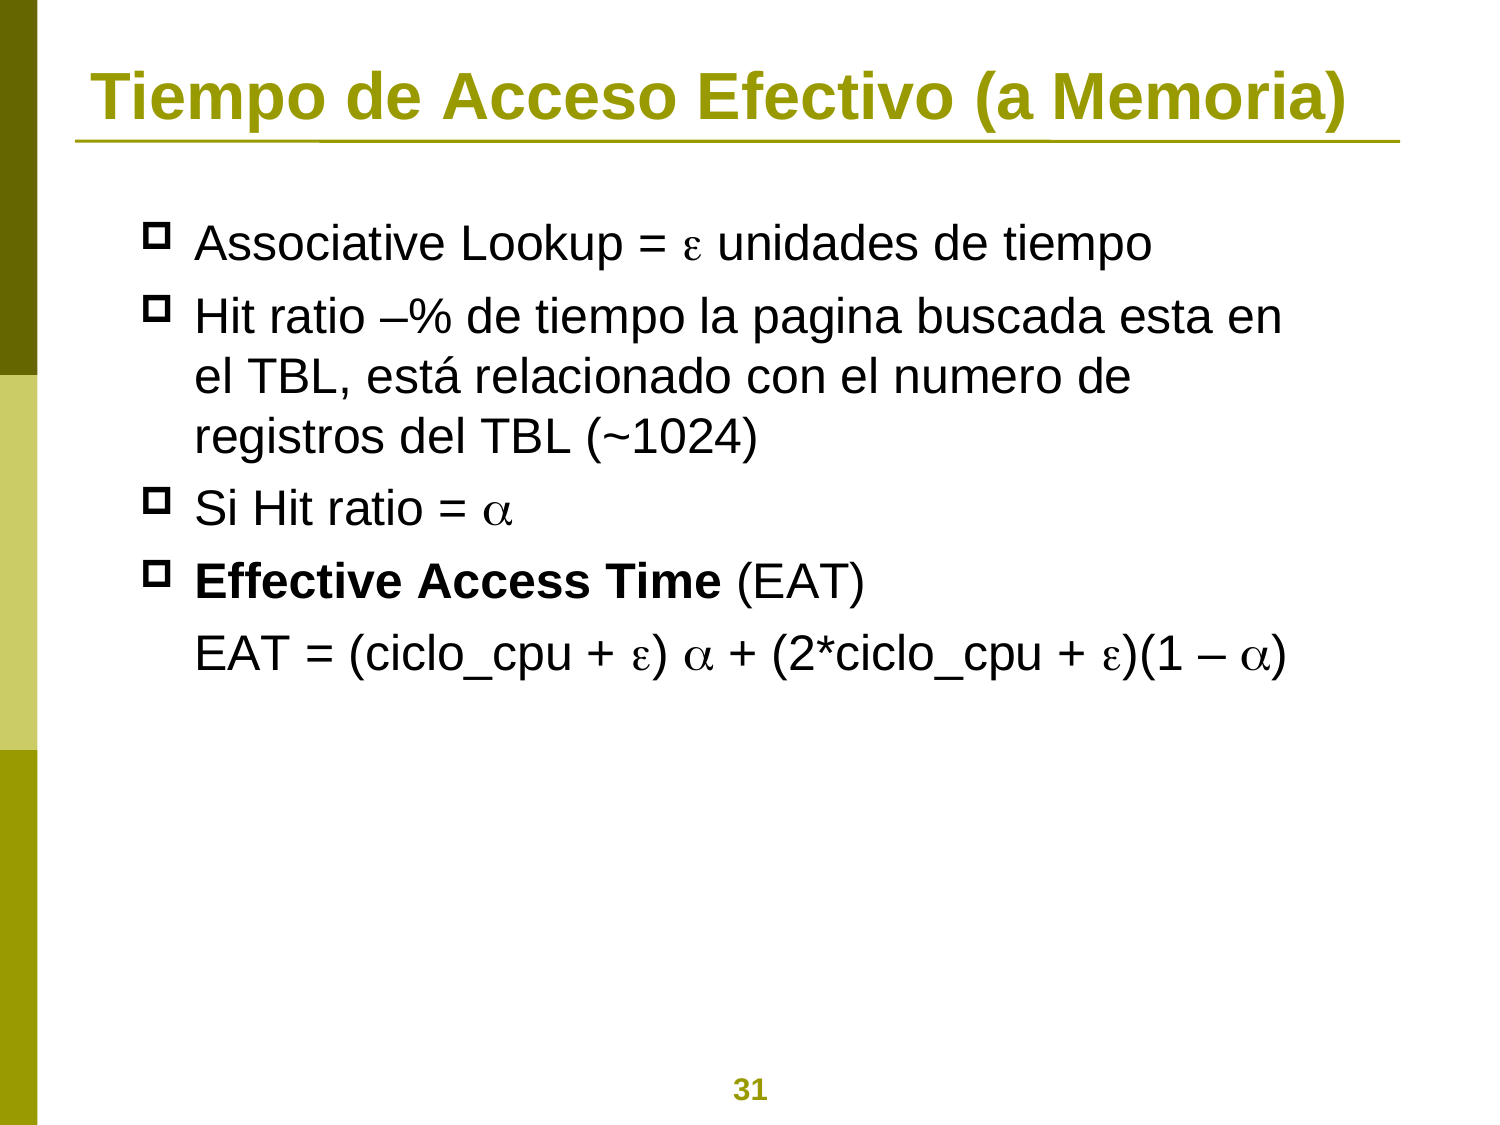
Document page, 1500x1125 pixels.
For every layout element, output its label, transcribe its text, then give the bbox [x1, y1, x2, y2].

text_box Associative Lookup =  unidades de tiempo Hit ratio –% de tiempo la pagina buscada esta en el TBL, está relacionado con el numero de registros del TBL (~1024) Si Hit ratio =  Effective Access Time (EAT) EAT = (ciclo_cpu + )  + (2*ciclo_cpu + )(1 – ) [124, 203, 1351, 926]
text_box Tiempo de Acceso Efectivo (a Memoria) [75, 45, 1426, 141]
